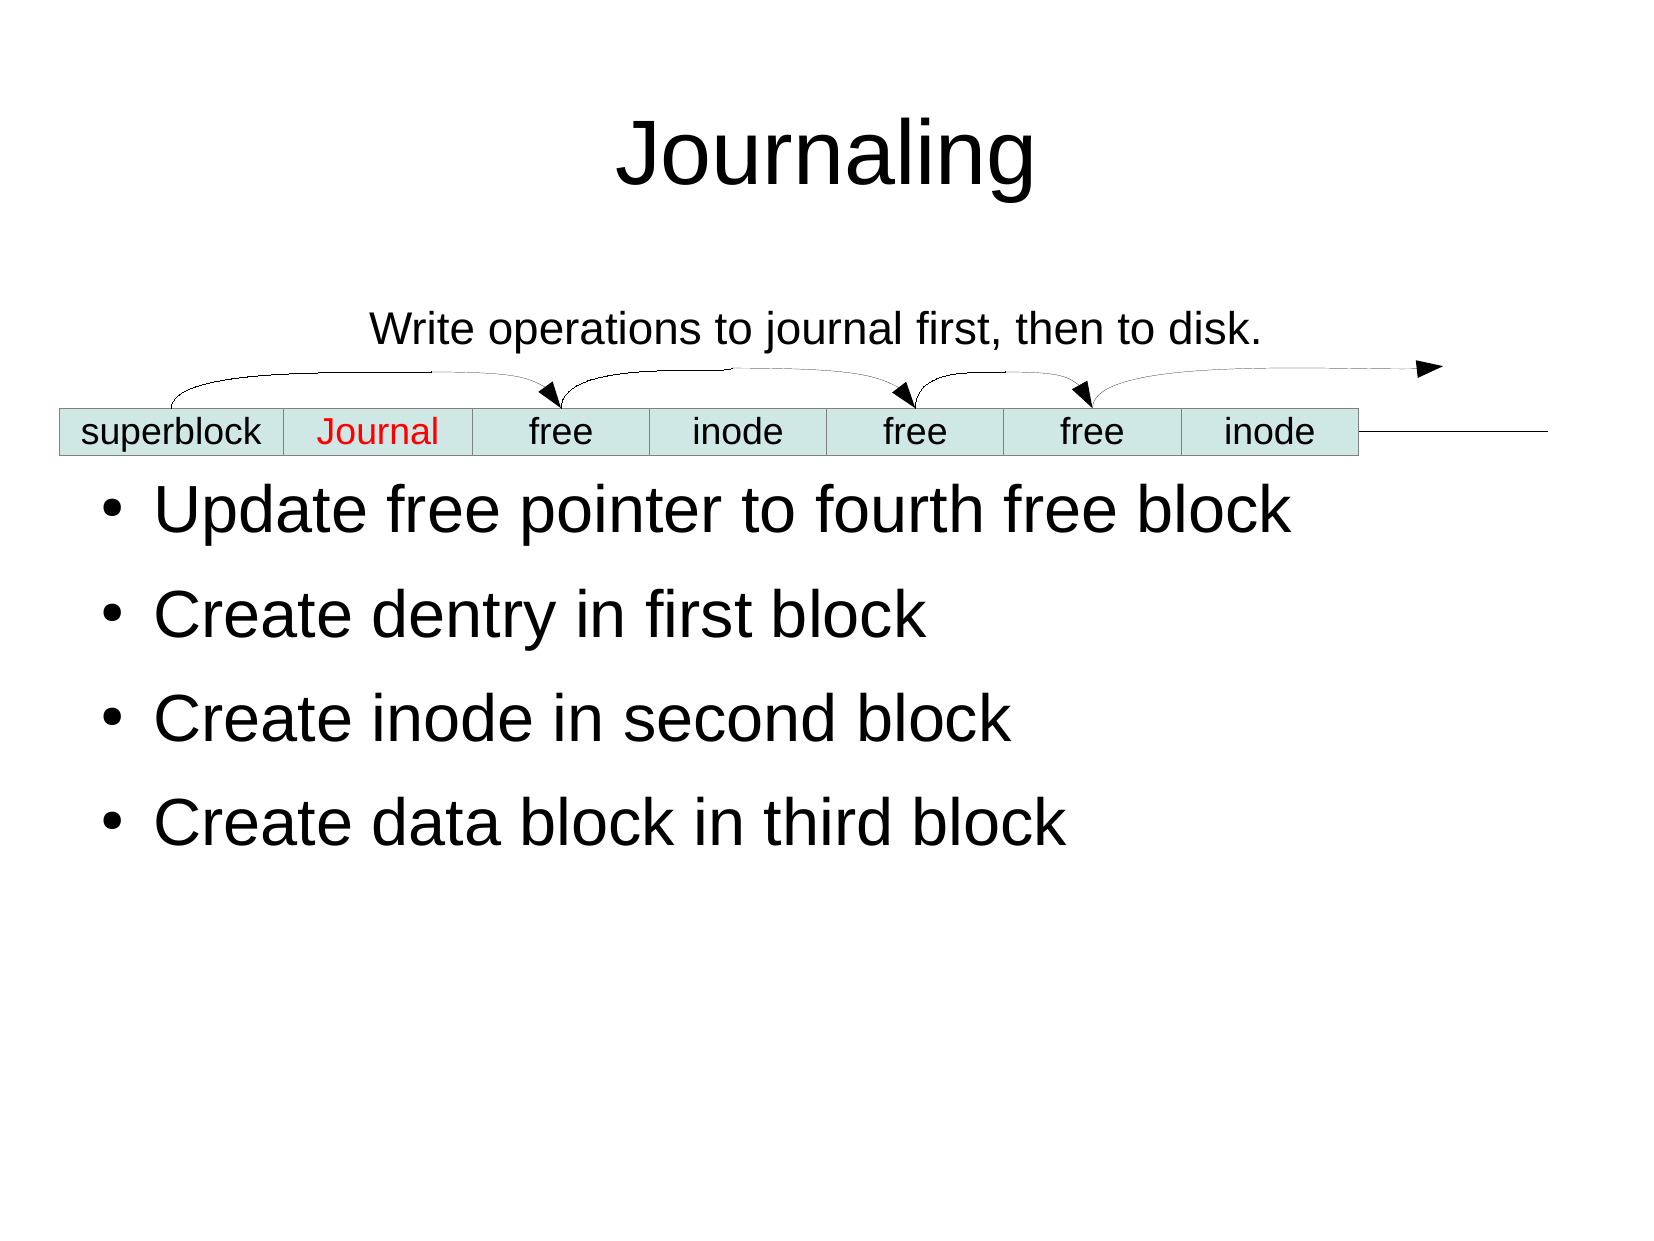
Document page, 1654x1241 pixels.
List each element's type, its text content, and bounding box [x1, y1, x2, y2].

text_box Journal [283, 408, 472, 456]
text_box free [472, 408, 649, 456]
text_box free [1003, 408, 1181, 456]
text_box inode [649, 408, 826, 456]
list Update free pointer to fourth free block Create dentry in first block Create inode in second block Create data block in third block [82, 472, 1571, 1109]
text_box free [826, 408, 1003, 456]
text_box Write operations to journal first, then to disk. [354, 295, 1335, 362]
text_box superblock [59, 408, 283, 456]
title Journaling [82, 49, 1571, 257]
text_box inode [1181, 408, 1359, 456]
